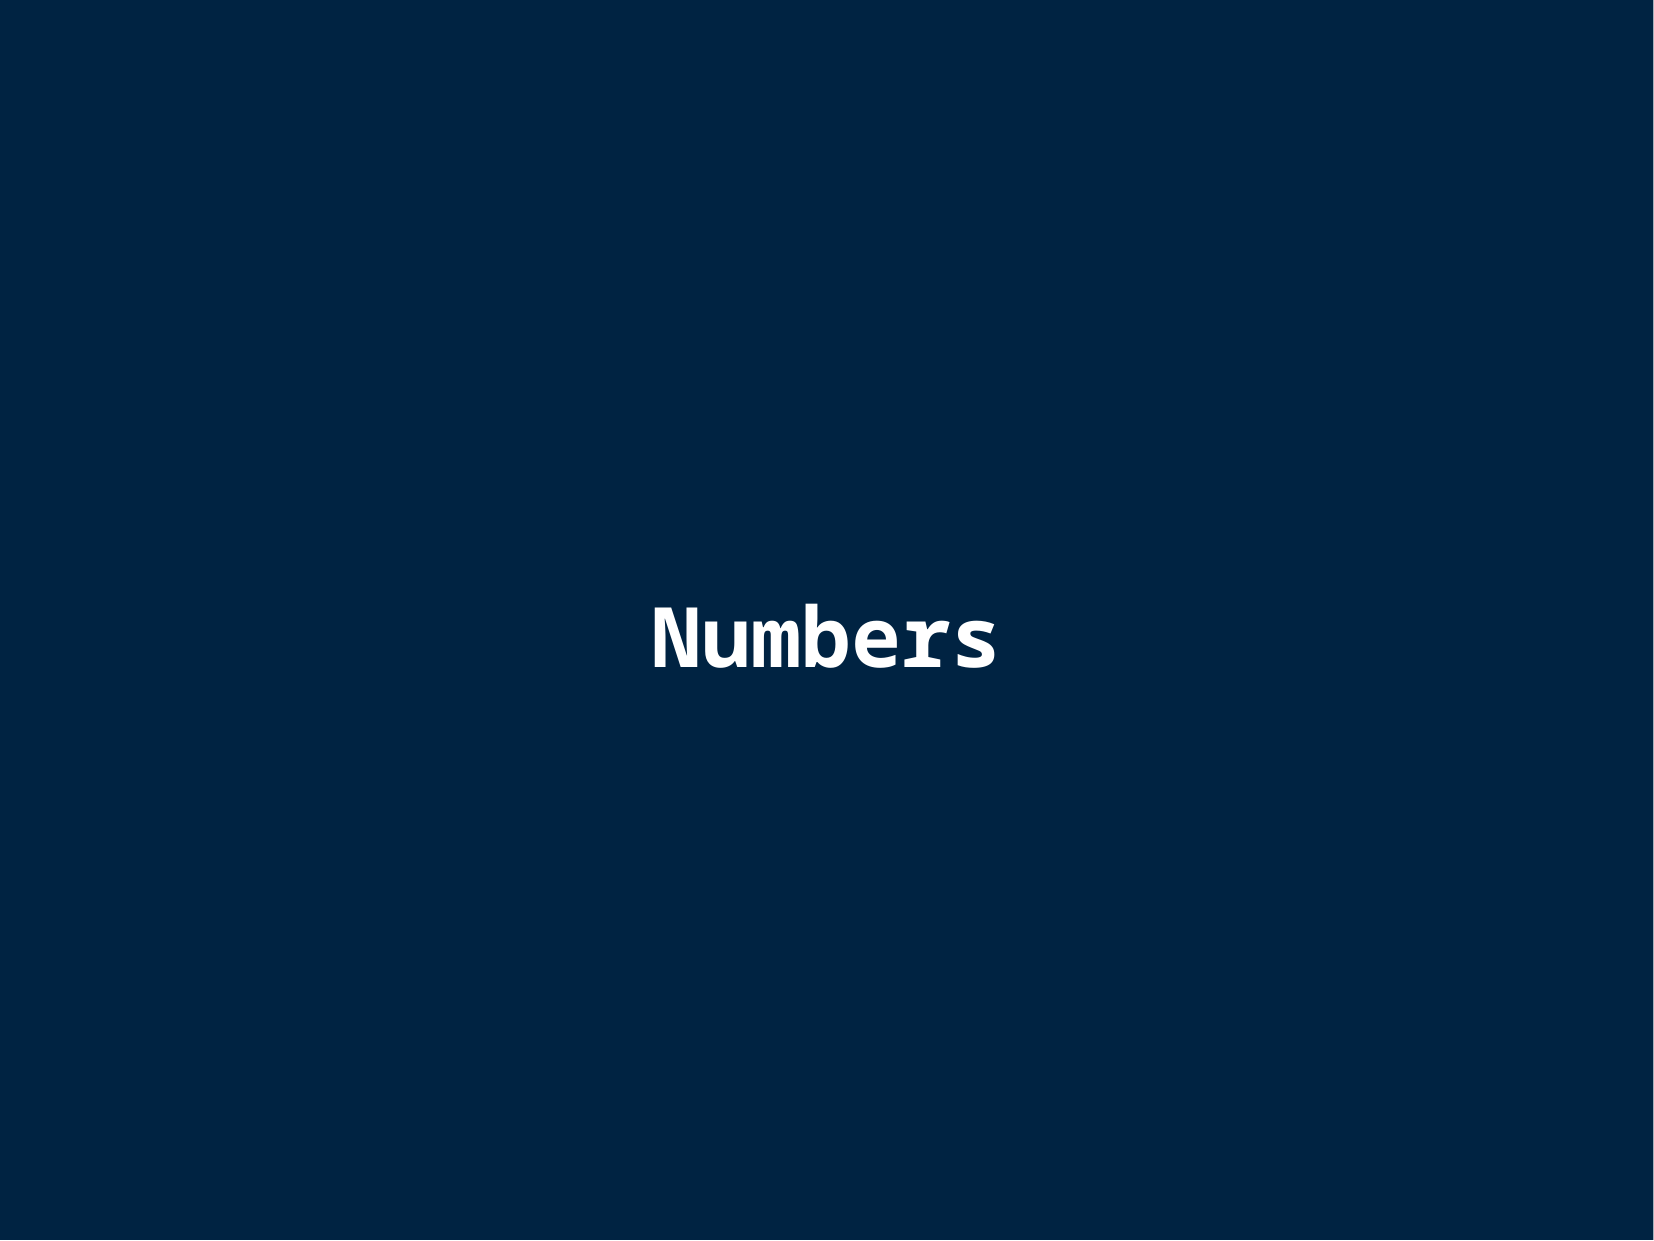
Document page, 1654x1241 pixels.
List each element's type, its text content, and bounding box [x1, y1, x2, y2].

text_box Numbers [261, 571, 1393, 670]
